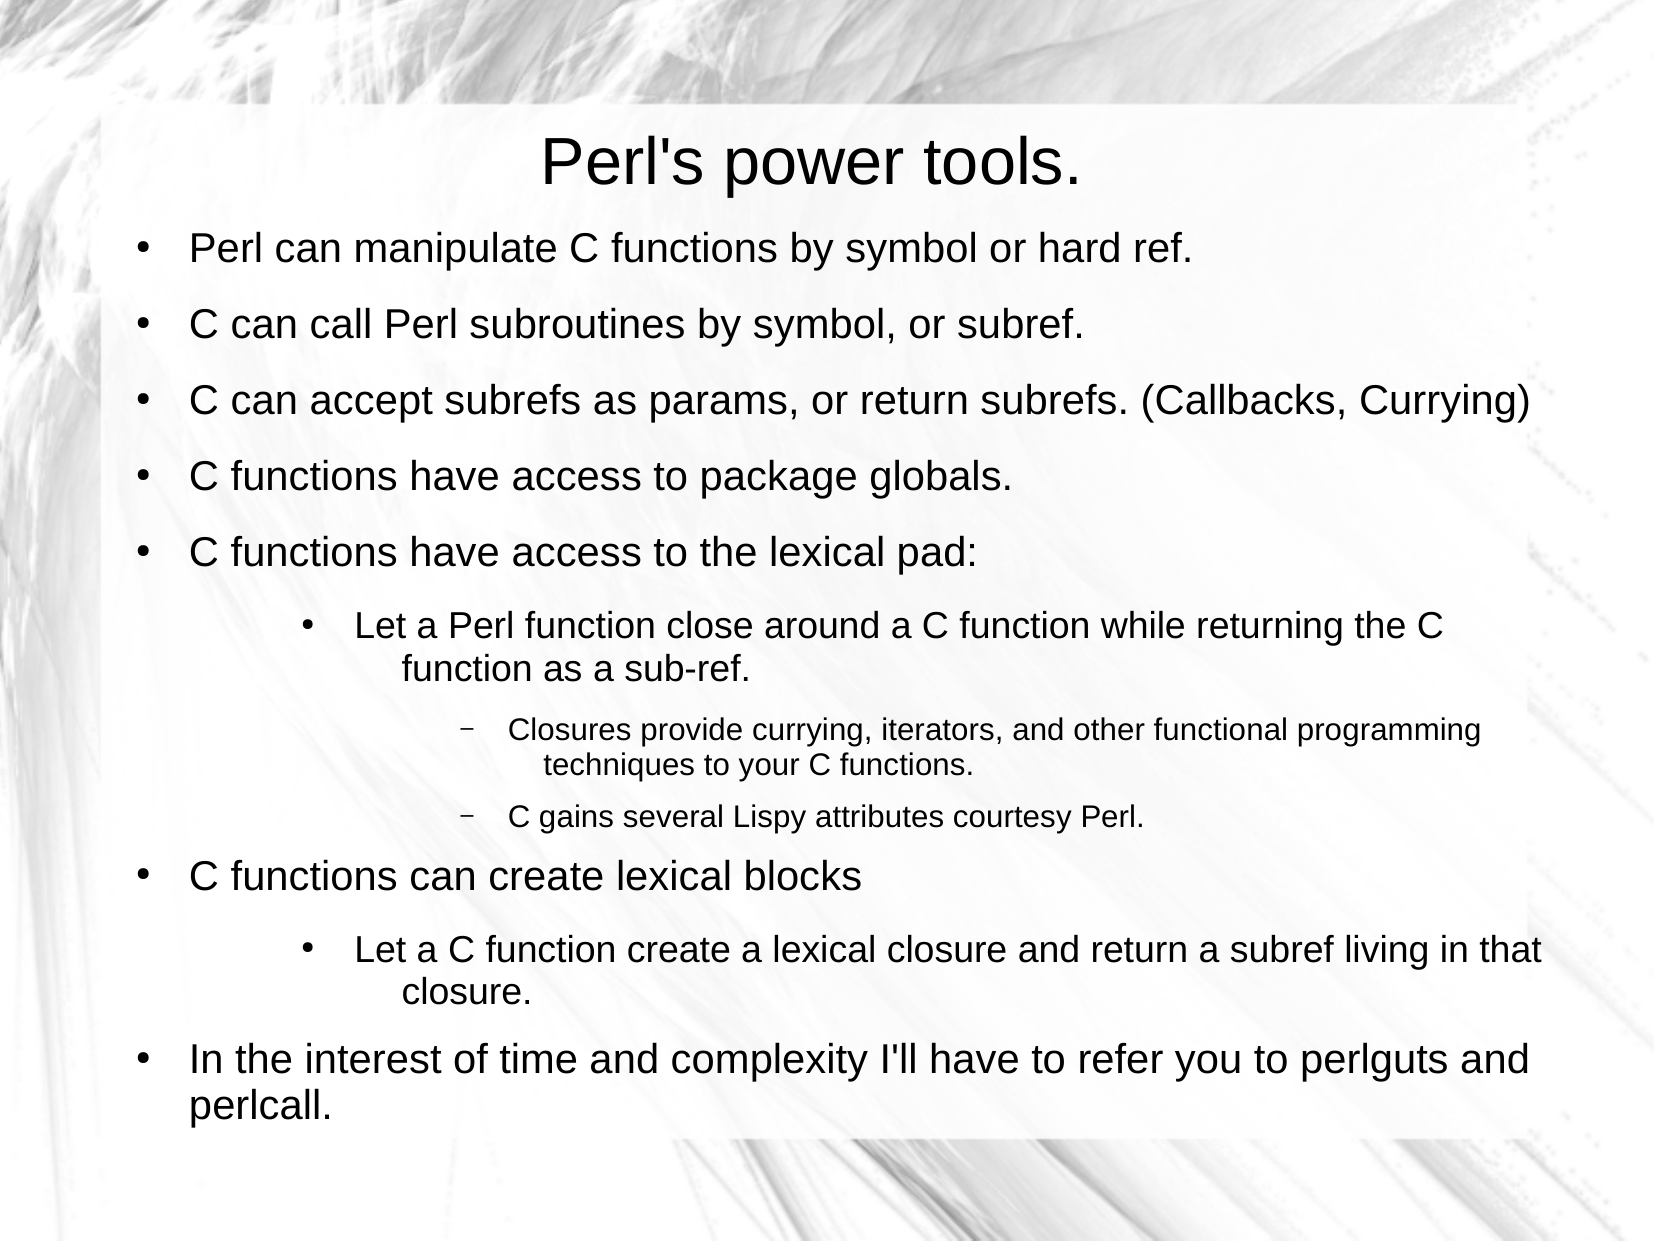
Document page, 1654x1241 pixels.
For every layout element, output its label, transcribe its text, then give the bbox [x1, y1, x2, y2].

title Perl's power tools. [118, 112, 1506, 211]
picture [0, 0, 1654, 1241]
list Perl can manipulate C functions by symbol or hard ref. C can call Perl subroutines by symbol, or subref. C can accept subrefs as params, or return subrefs. (Callbacks, Currying) C functions have access to package globals. C functions have access to the lexical pad: Let a Perl function close around a C function while returning the C function as a sub-ref. Closures provide currying, iterators, and other functional programming techniques to your C functions. C gains several Lispy attributes courtesy Perl. C functions can create lexical blocks Let a C function create a lexical closure and return a subref living in that closure. In the interest of time and complexity I'll have to refer you to perlguts and perlcall. [118, 225, 1571, 1156]
